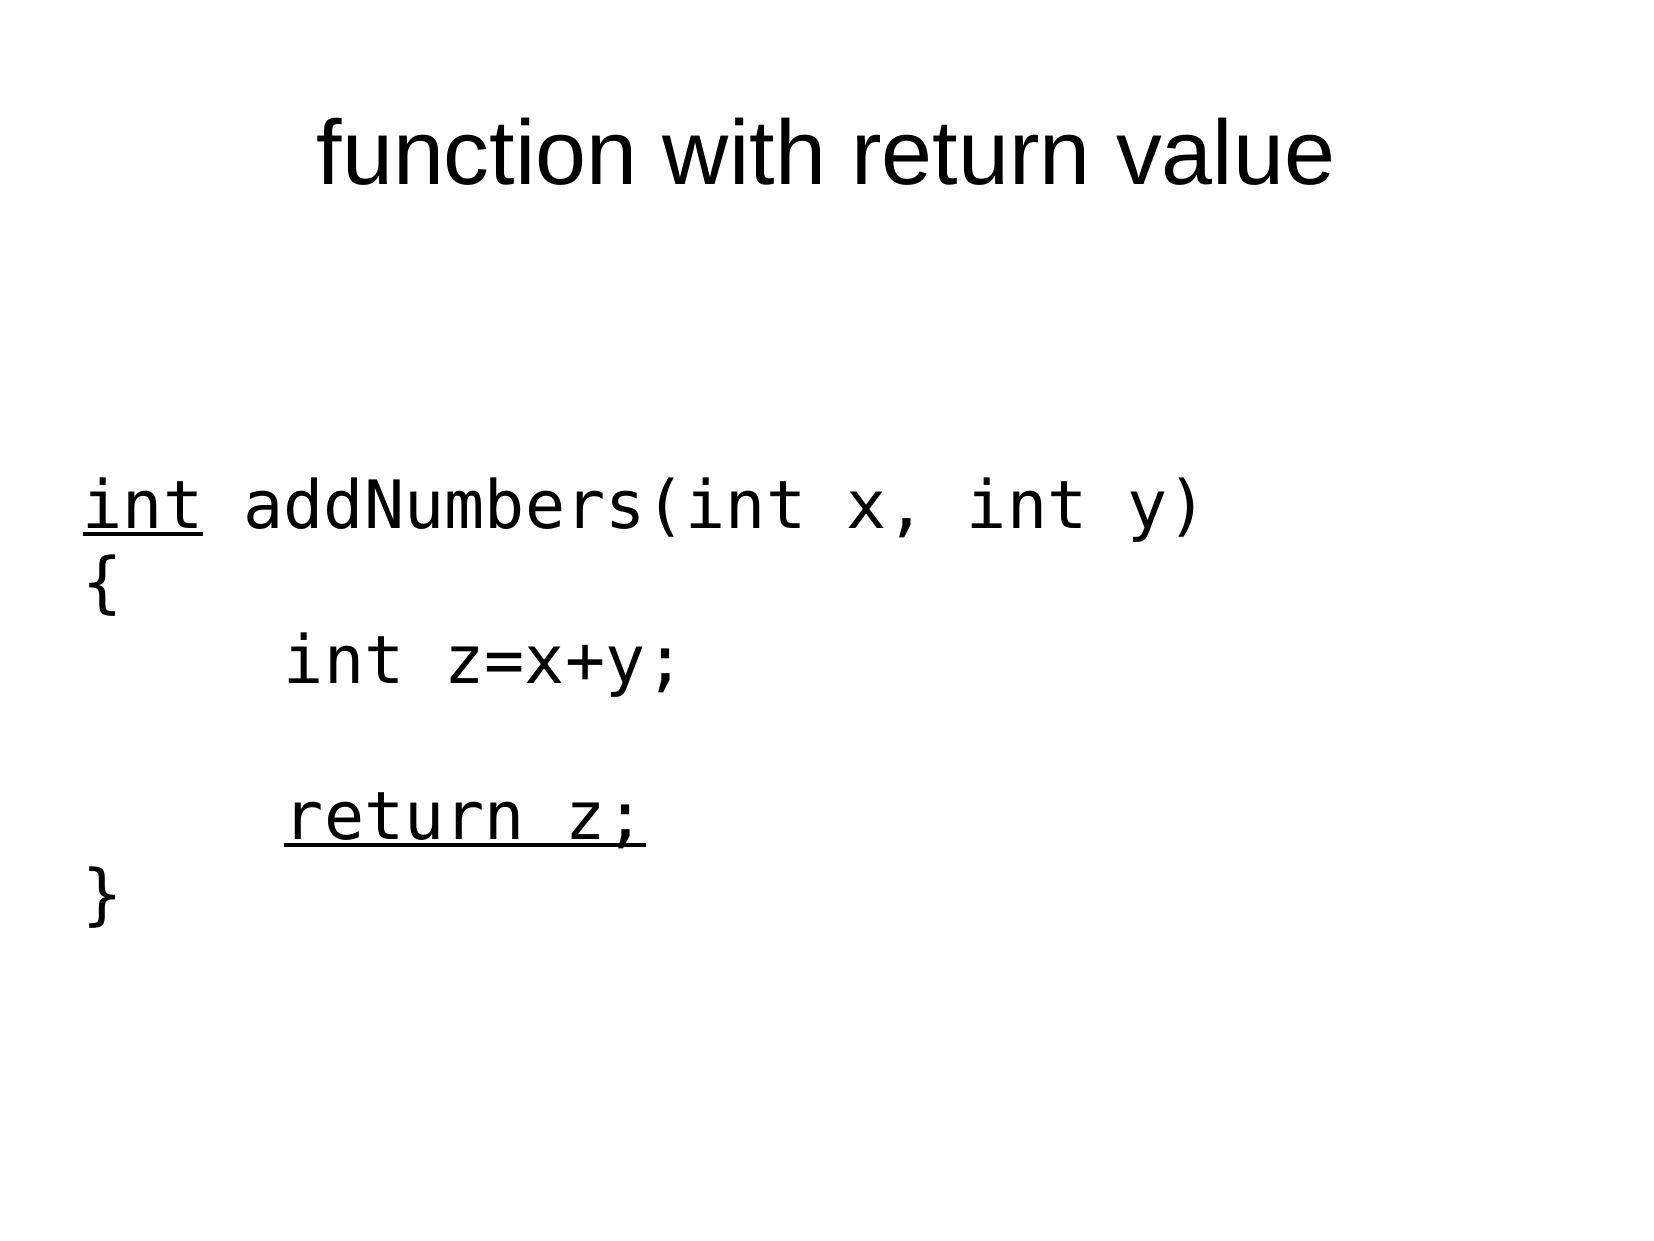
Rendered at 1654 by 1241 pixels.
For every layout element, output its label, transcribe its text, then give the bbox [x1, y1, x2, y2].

subtitle int addNumbers(int x, int y) { int z=x+y; return z; } [82, 290, 1571, 1109]
title function with return value [82, 49, 1571, 257]
